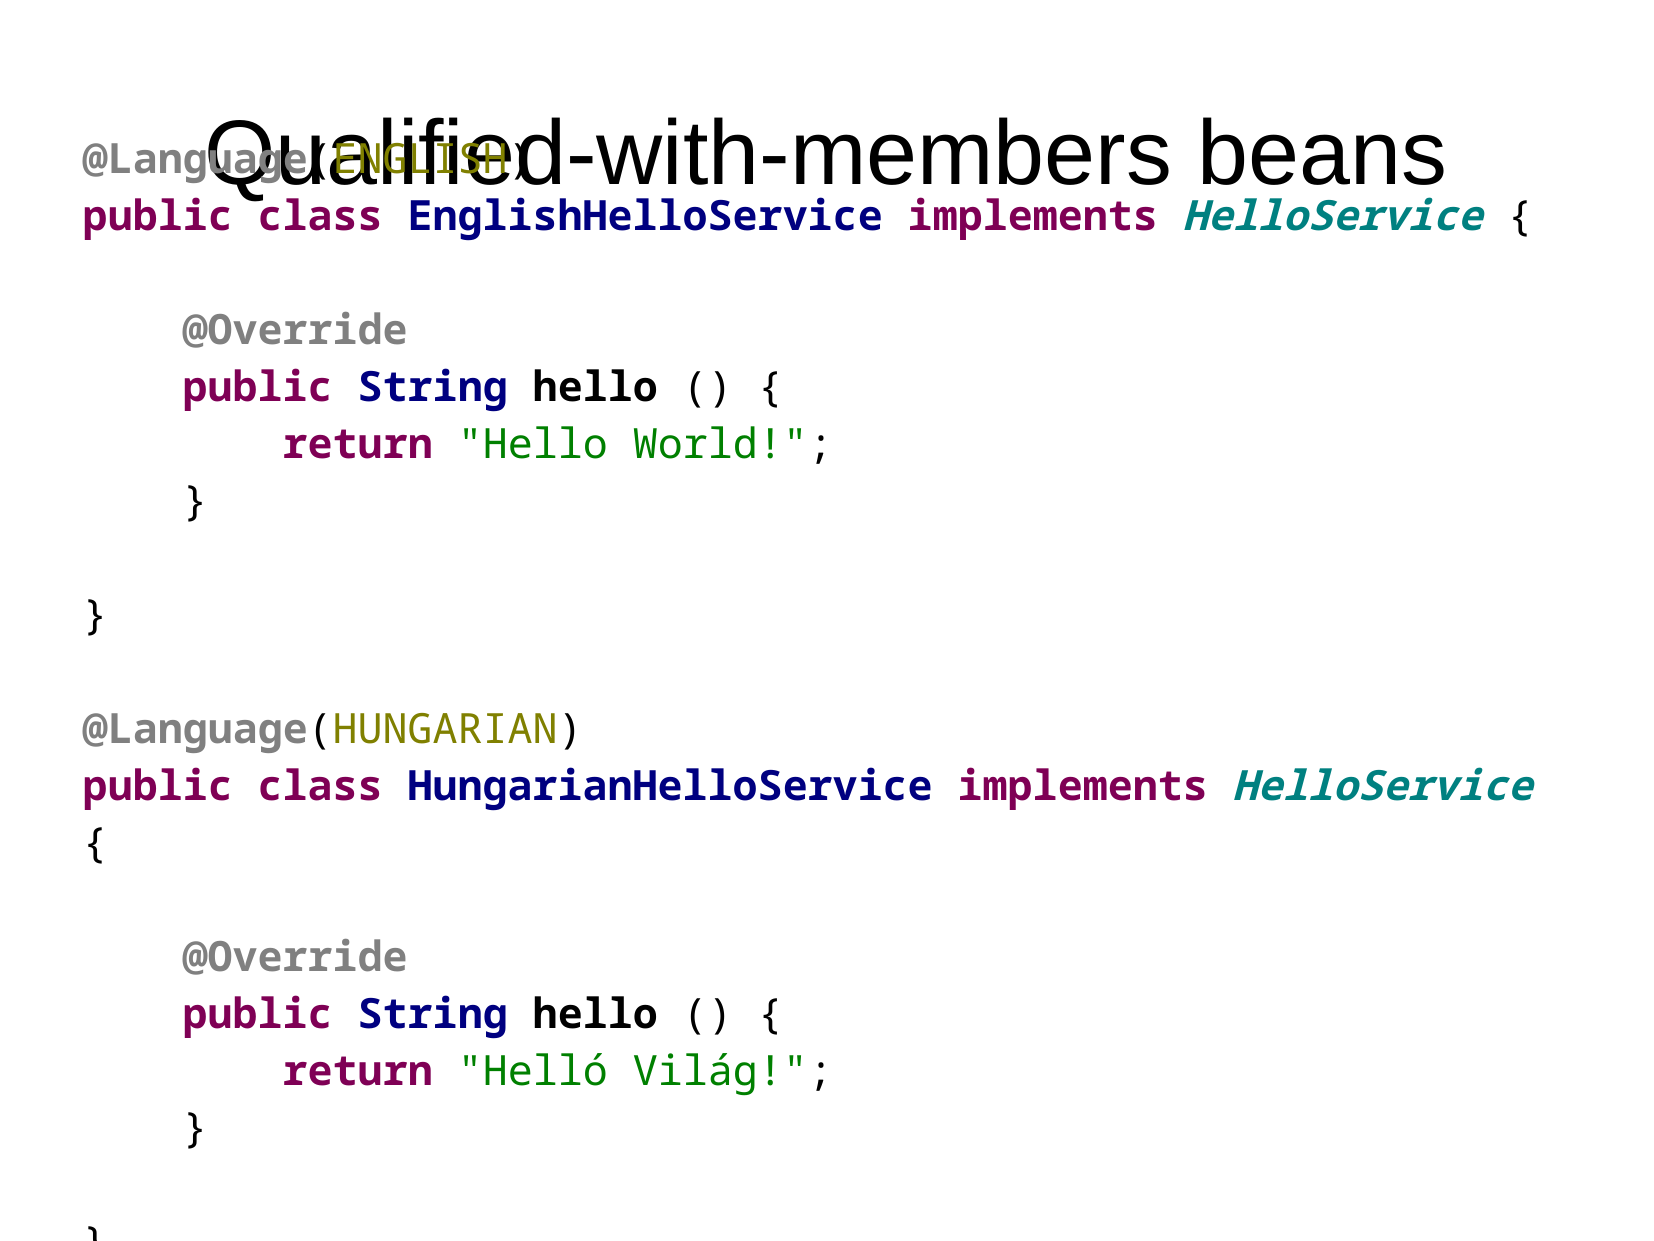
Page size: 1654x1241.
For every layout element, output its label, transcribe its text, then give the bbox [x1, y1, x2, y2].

list @Language(ENGLISH) public class EnglishHelloService implements HelloService { @Override public String hello () { return "Hello World!"; } } @Language(HUNGARIAN) public class HungarianHelloService implements HelloService { @Override public String hello () { return "Helló Világ!"; } } [82, 233, 1571, 1165]
title Qualified-with-members beans [82, 49, 1571, 233]
